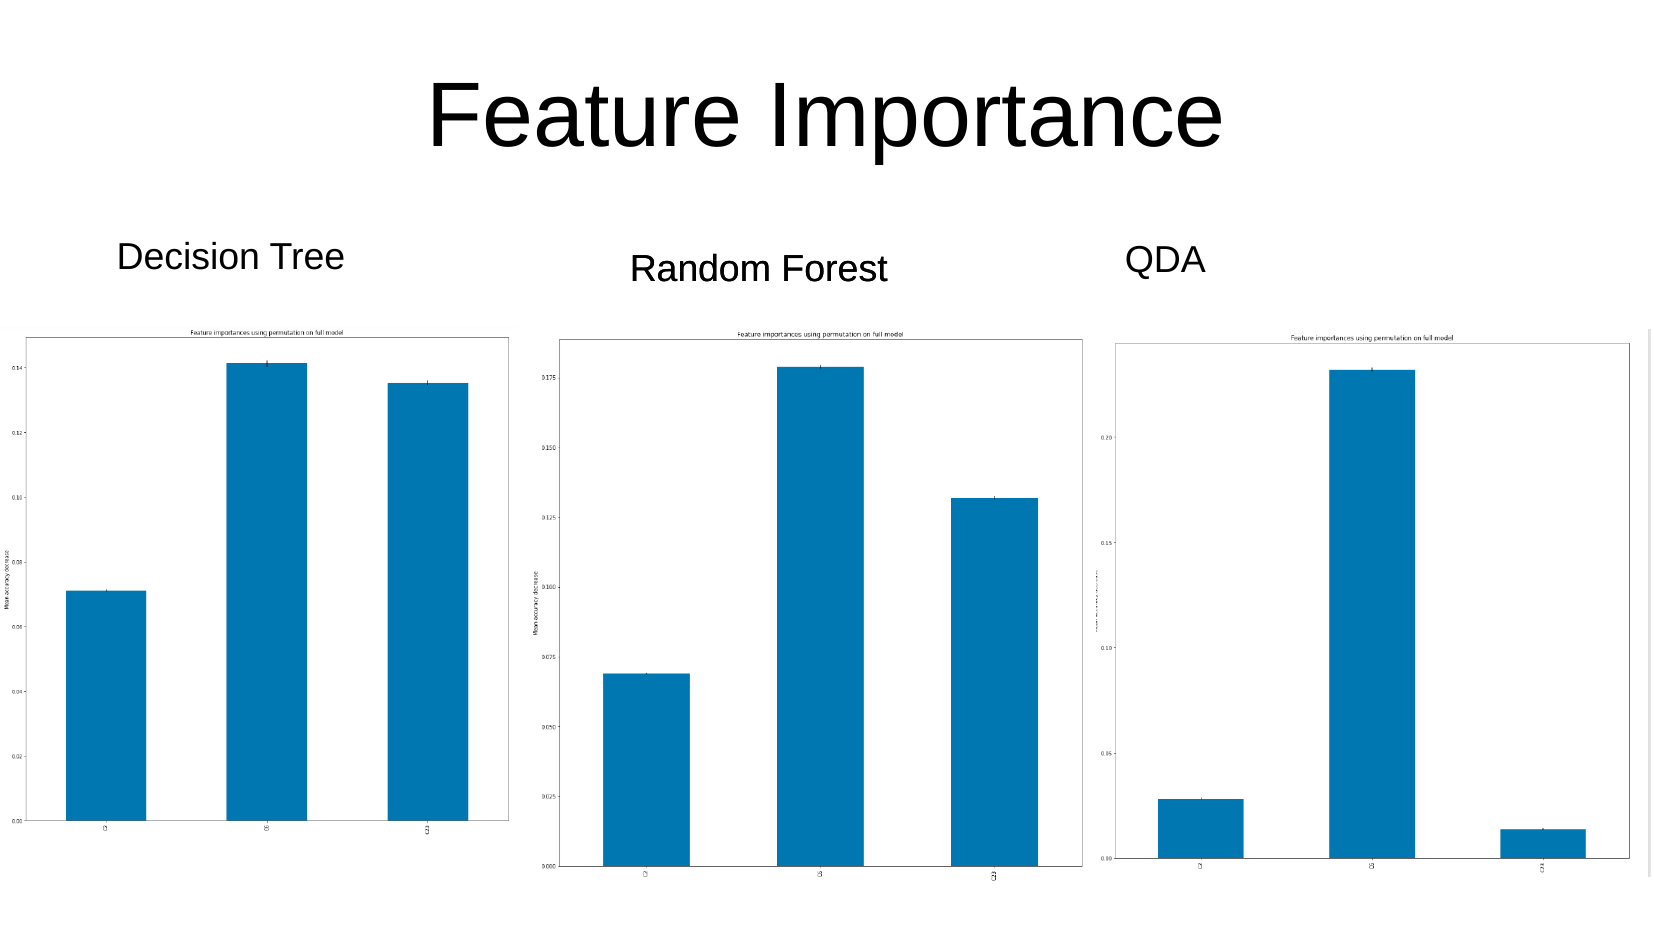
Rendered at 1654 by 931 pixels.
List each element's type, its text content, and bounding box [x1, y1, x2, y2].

picture [0, 327, 518, 841]
text_box Decision Tree [101, 228, 361, 286]
picture [529, 329, 1651, 890]
text_box QDA [1110, 231, 1411, 329]
text_box Random Forest [615, 240, 916, 329]
title Feature Importance [82, 37, 1571, 193]
